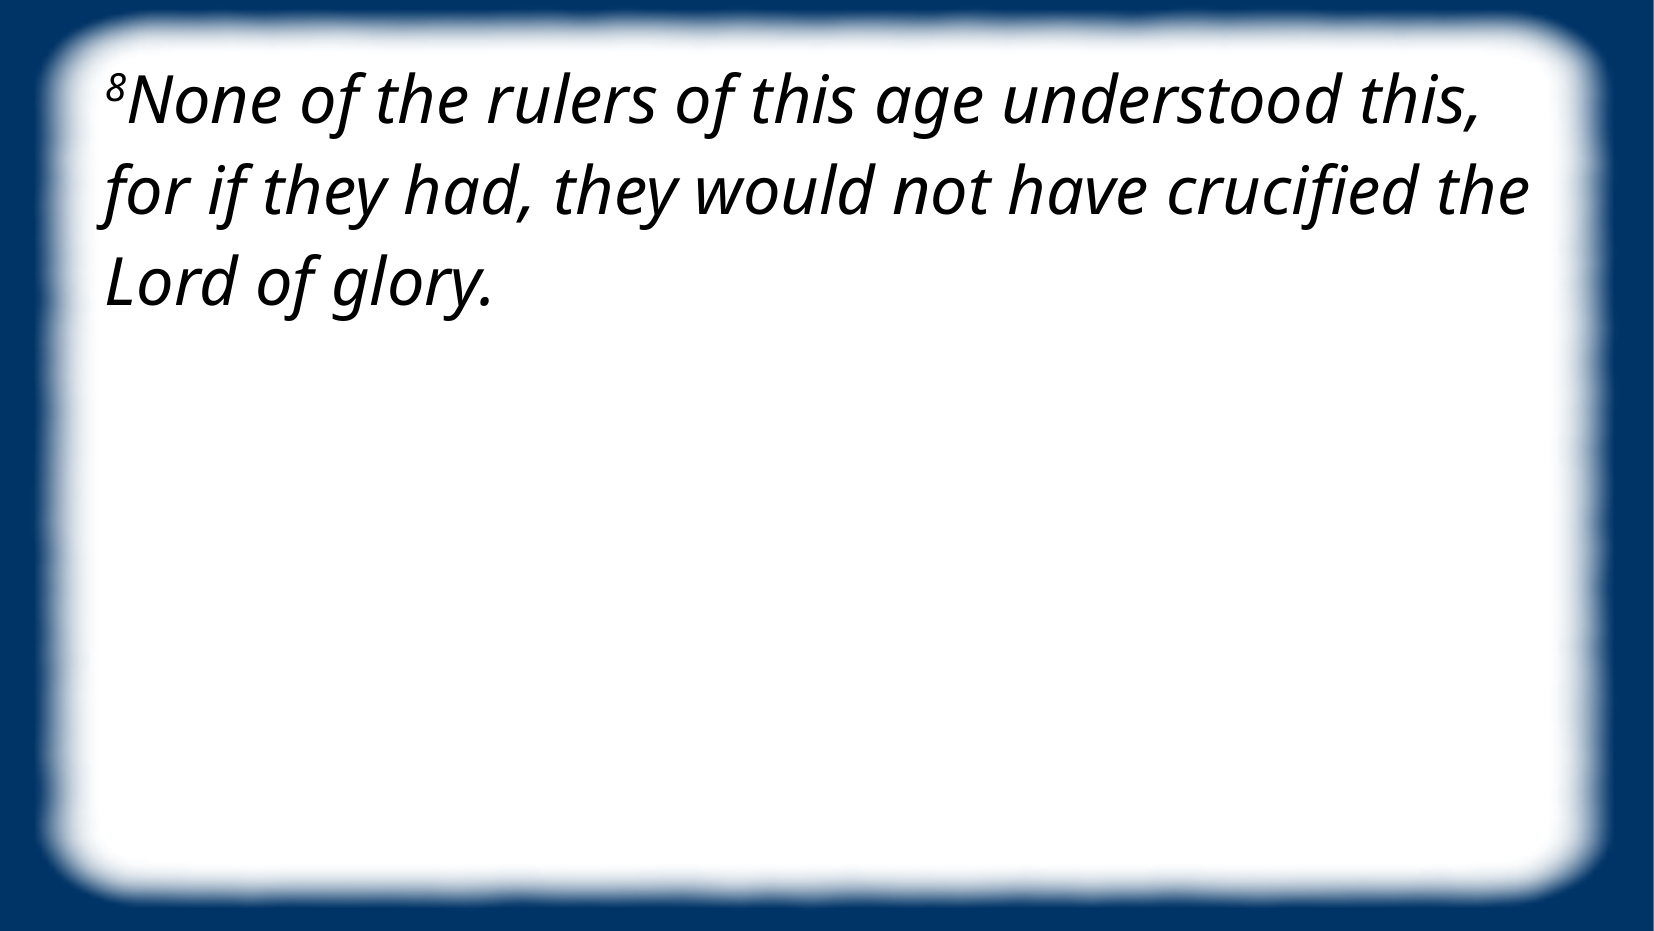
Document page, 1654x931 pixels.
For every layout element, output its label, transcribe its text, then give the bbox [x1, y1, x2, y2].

text_box 8None of the rulers of this age understood this, for if they had, they would not have crucified the Lord of glory. [90, 45, 1561, 327]
picture [0, 0, 1654, 931]
